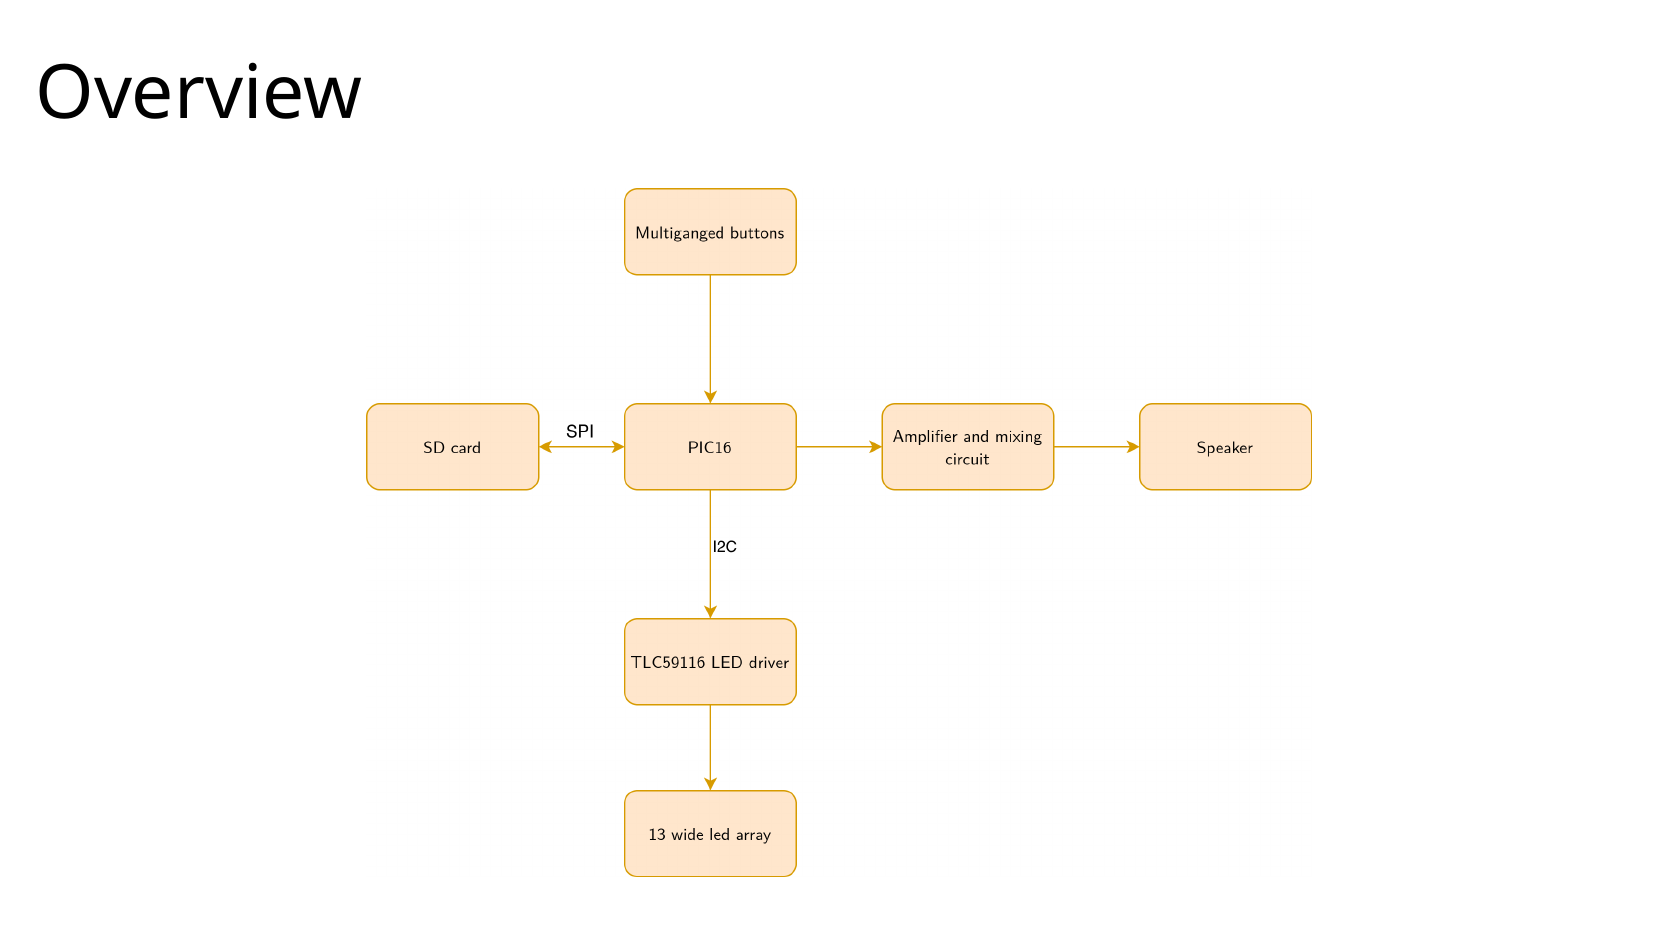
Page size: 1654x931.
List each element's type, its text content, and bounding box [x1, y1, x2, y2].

title Overview [35, 11, 1524, 168]
picture [366, 188, 1312, 877]
